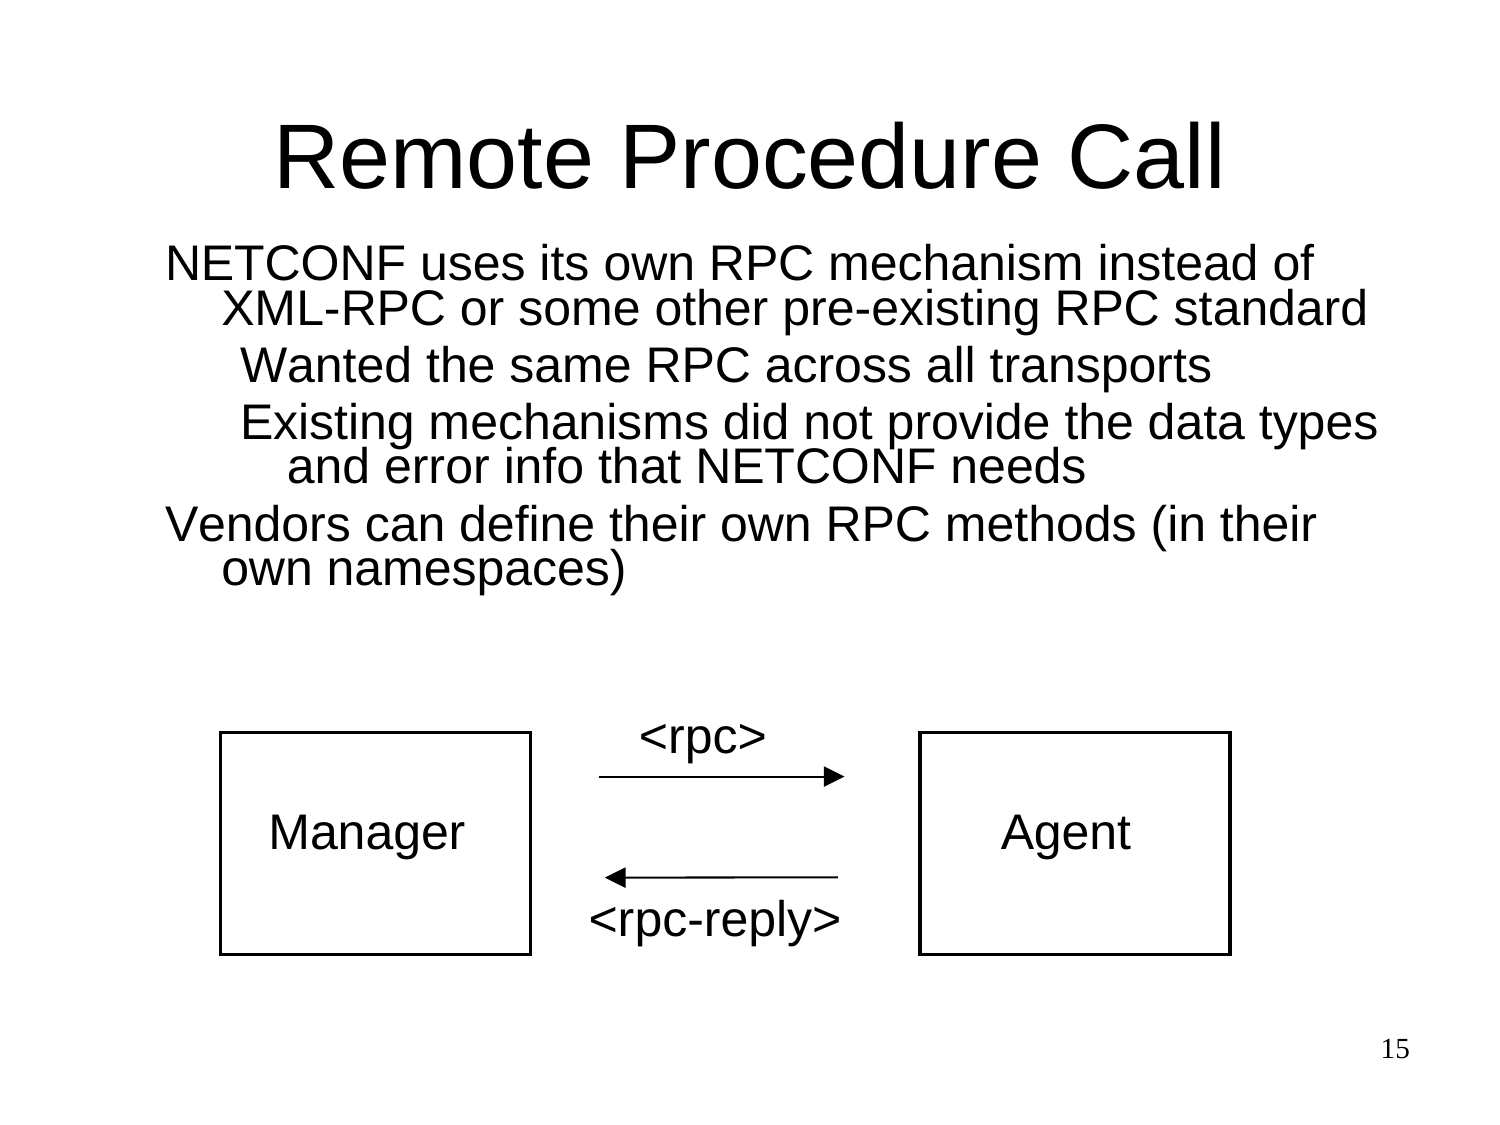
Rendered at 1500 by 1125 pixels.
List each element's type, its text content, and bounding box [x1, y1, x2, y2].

title Remote Procedure Call [75, 61, 1426, 216]
text_box Agent [920, 732, 1230, 955]
text_box <rpc> [624, 700, 782, 773]
list NETCONF uses its own RPC mechanism instead of XML-RPC or some other pre-existing RPC standard Wanted the same RPC across all transports Existing mechanisms did not provide the data types and error info that NETCONF needs Vendors can define their own RPC methods (in their own namespaces) [149, 237, 1400, 651]
text_box Manager [220, 732, 531, 955]
text_box <rpc-reply> [573, 883, 857, 956]
